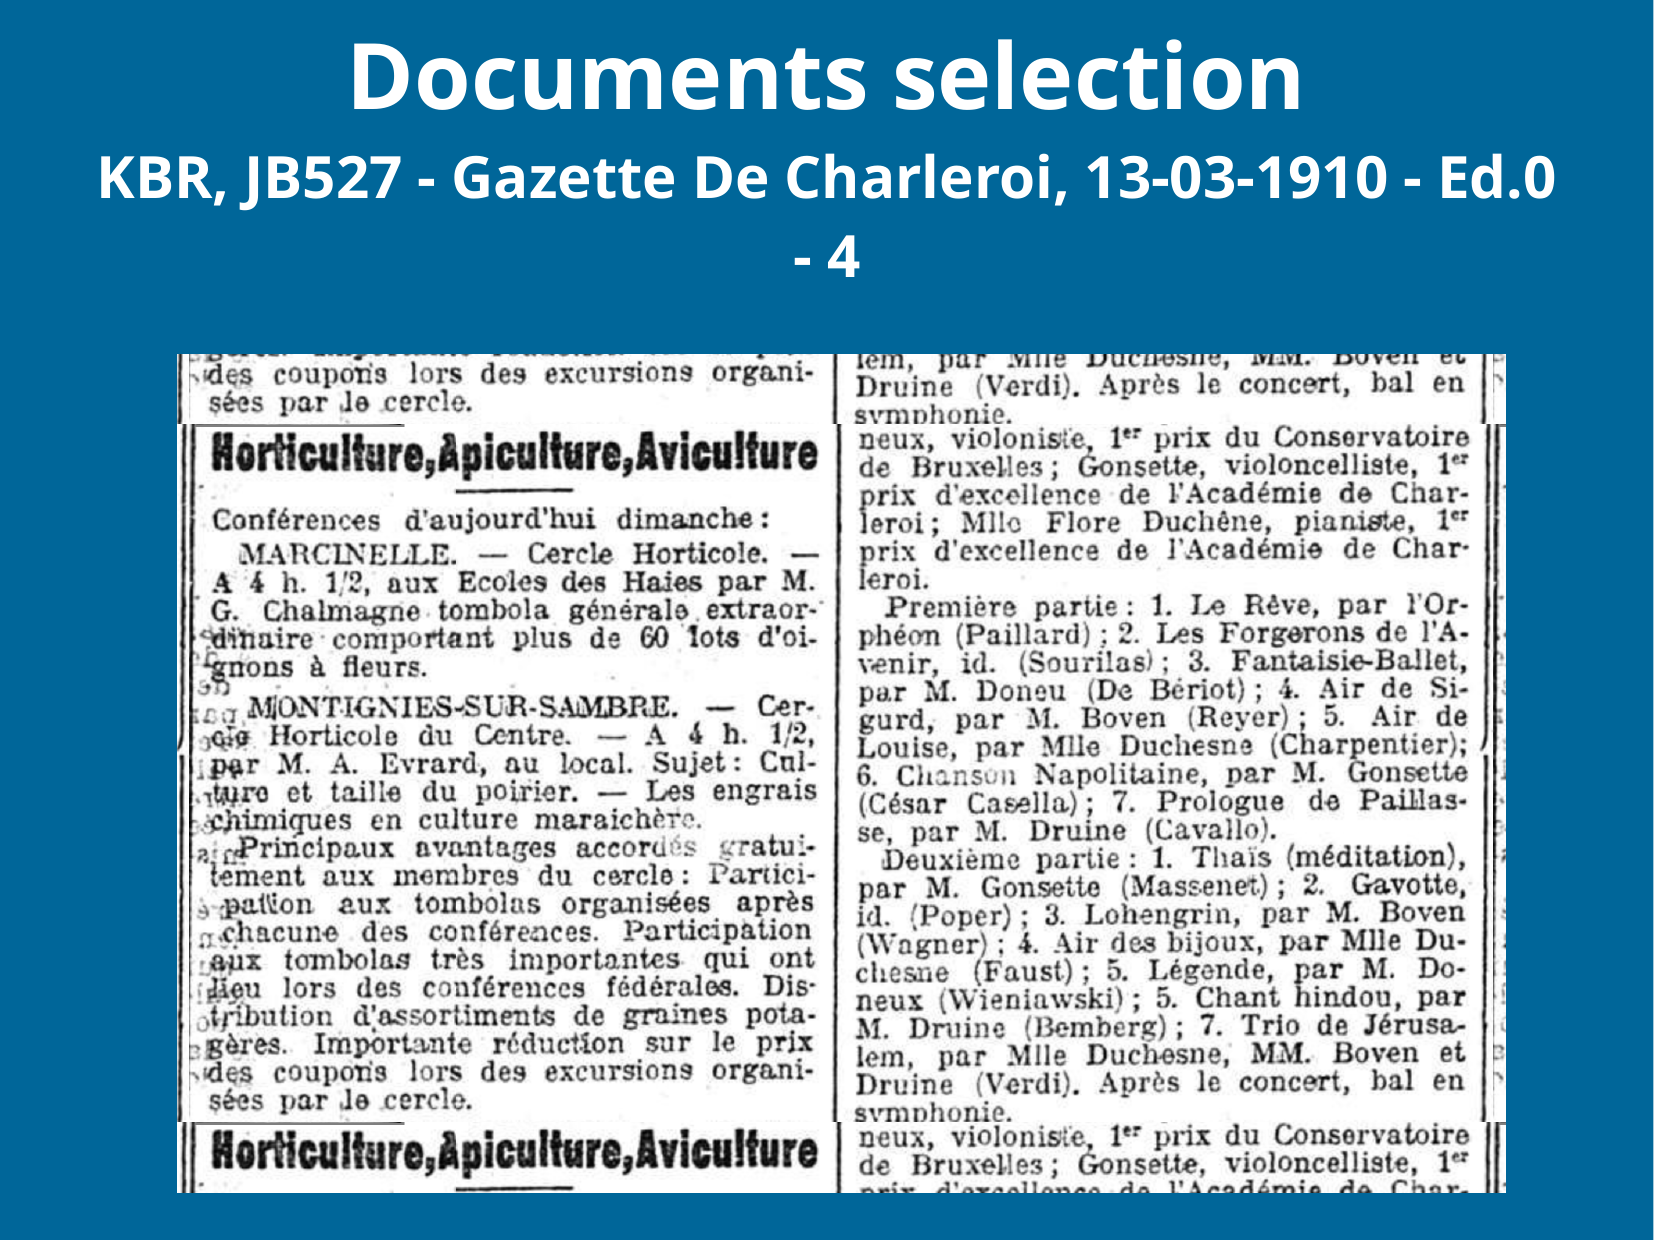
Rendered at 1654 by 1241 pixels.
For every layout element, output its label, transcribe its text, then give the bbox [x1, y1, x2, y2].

list [177, 354, 1506, 1193]
title Documents selection KBR, JB527 - Gazette De Charleroi, 13-03-1910 - Ed.0 - 4 [82, 49, 1571, 257]
